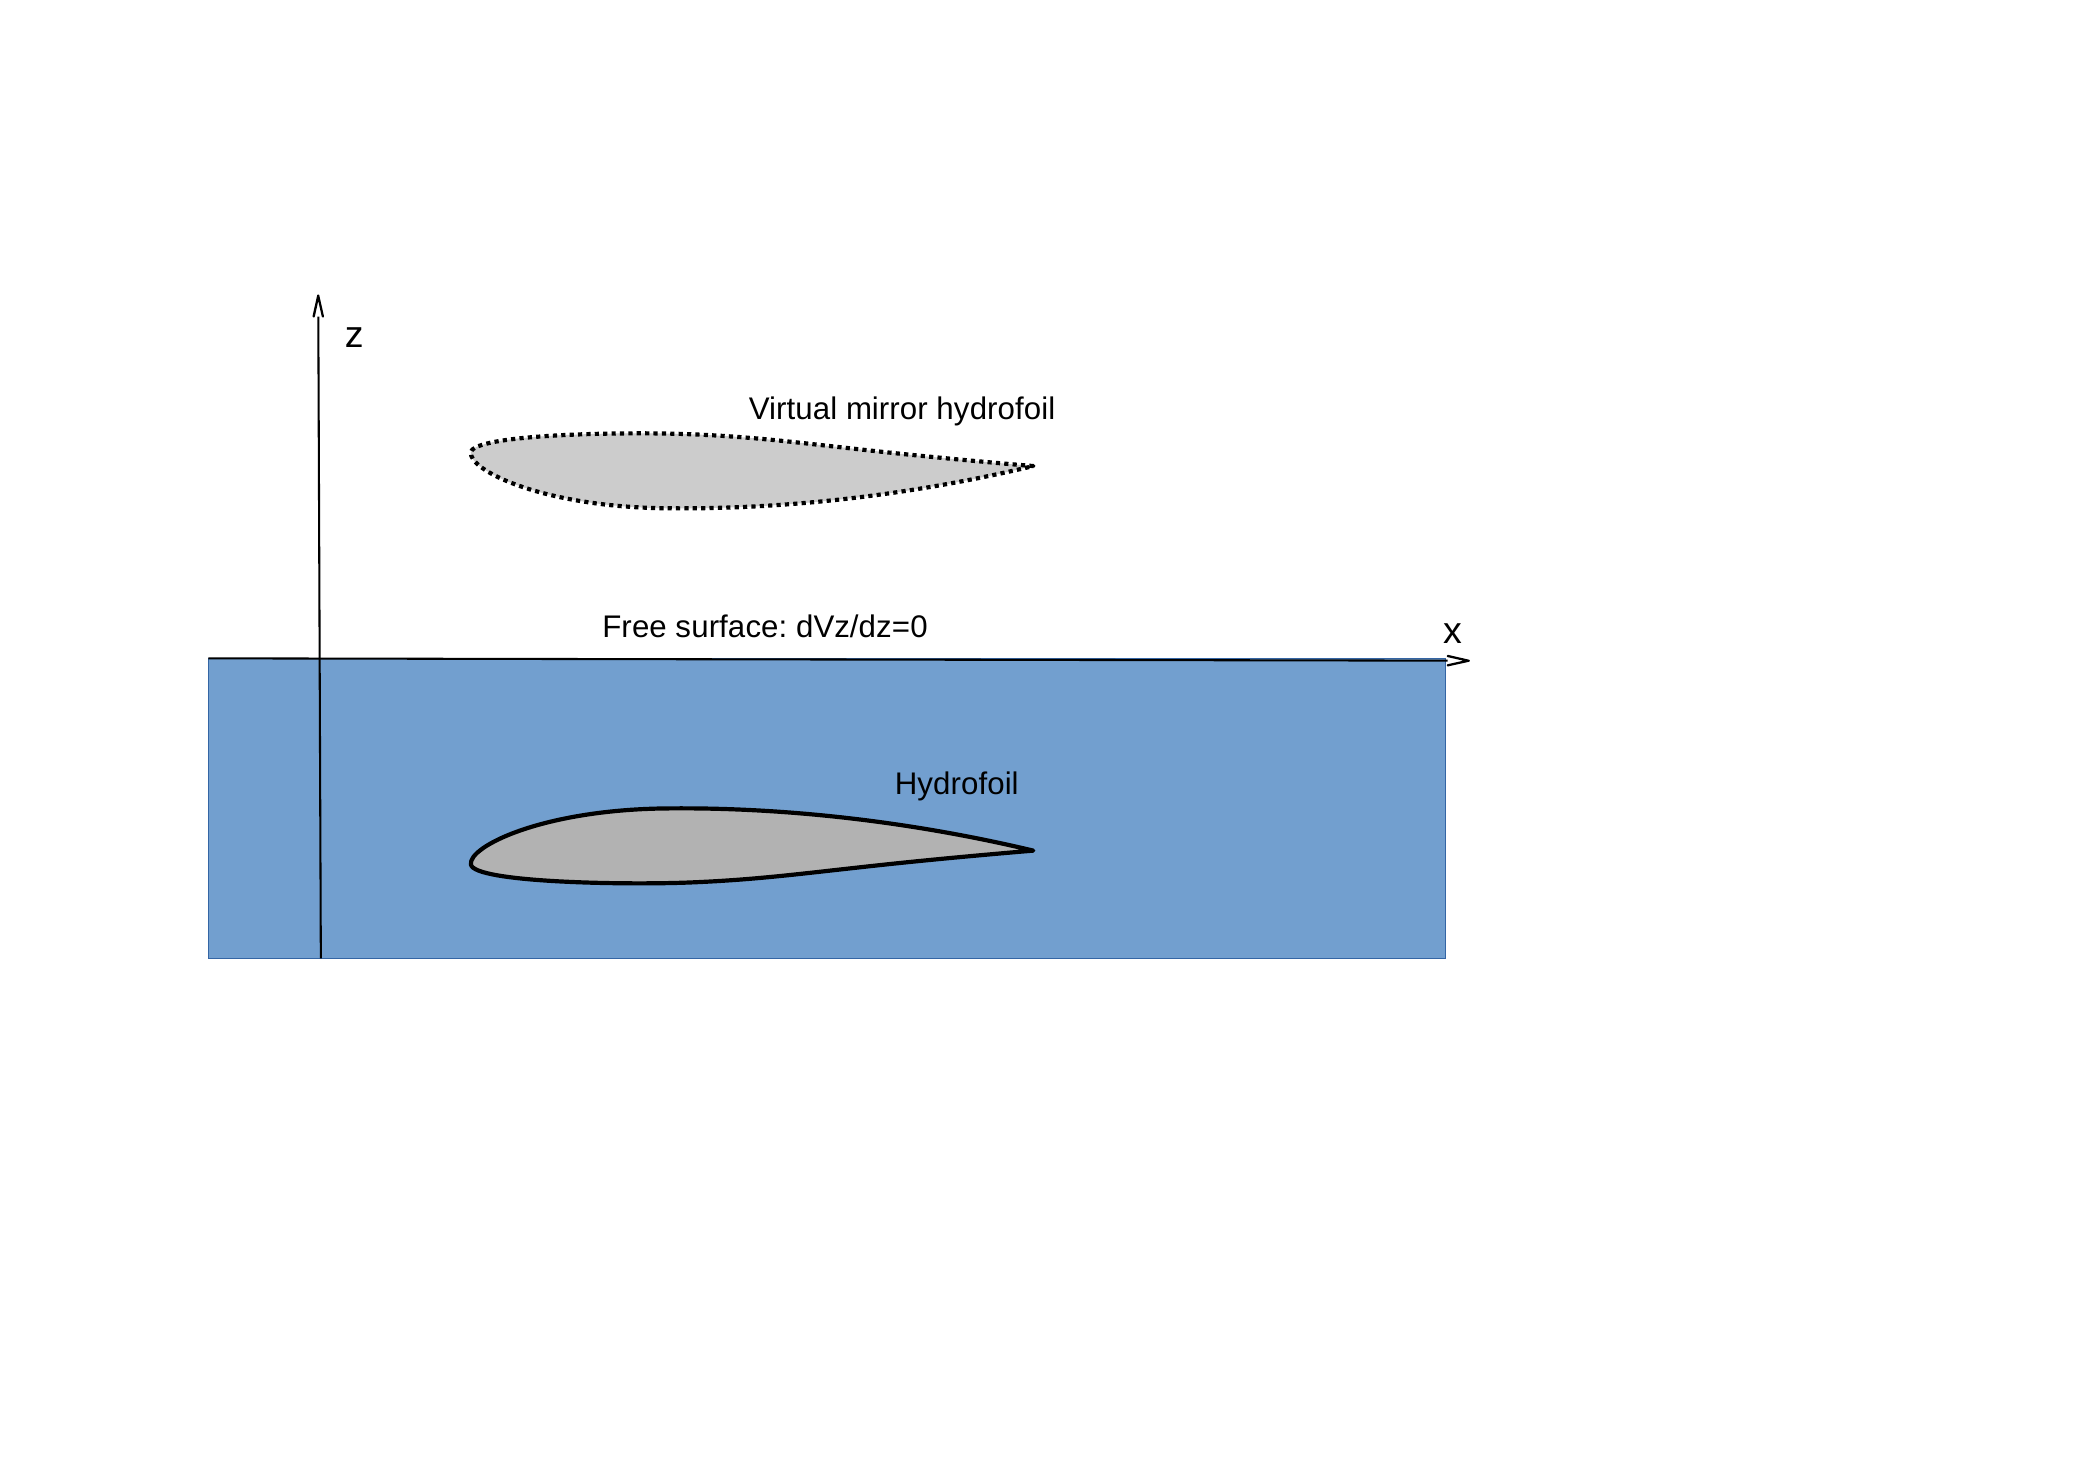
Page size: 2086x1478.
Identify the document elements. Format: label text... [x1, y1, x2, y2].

text_box Hydrofoil [880, 758, 1184, 809]
text_box [470, 433, 1034, 509]
text_box [321, 660, 1446, 959]
text_box Virtual mirror hydrofoil [734, 383, 1071, 434]
text_box z [330, 306, 388, 366]
text_box [208, 660, 319, 959]
text_box x [1428, 601, 1487, 661]
text_box Free surface: dVz/dz=0 [587, 601, 944, 652]
